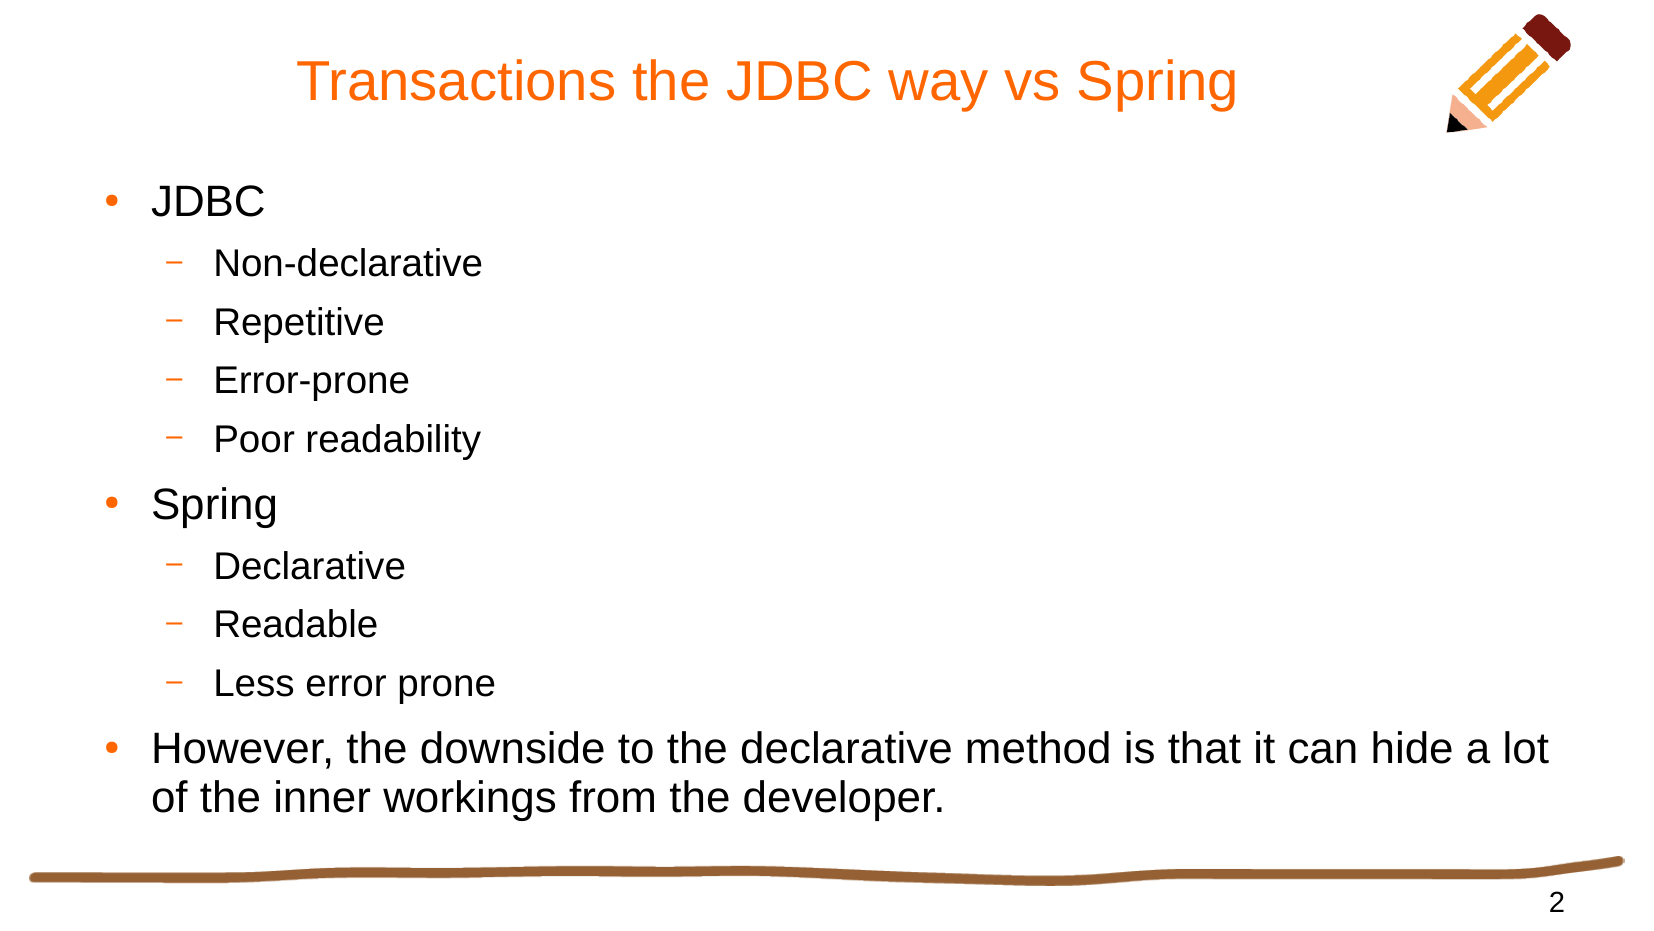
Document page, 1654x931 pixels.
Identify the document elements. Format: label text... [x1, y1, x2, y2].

list JDBC Non-declarative Repetitive Error-prone Poor readability Spring Declarative Readable Less error prone However, the downside to the declarative method is that it can hide a lot of the inner workings from the developer. [88, 177, 1595, 827]
picture [1446, 14, 1571, 133]
title Transactions the JDBC way vs Spring [88, 29, 1447, 133]
picture [29, 856, 1625, 886]
